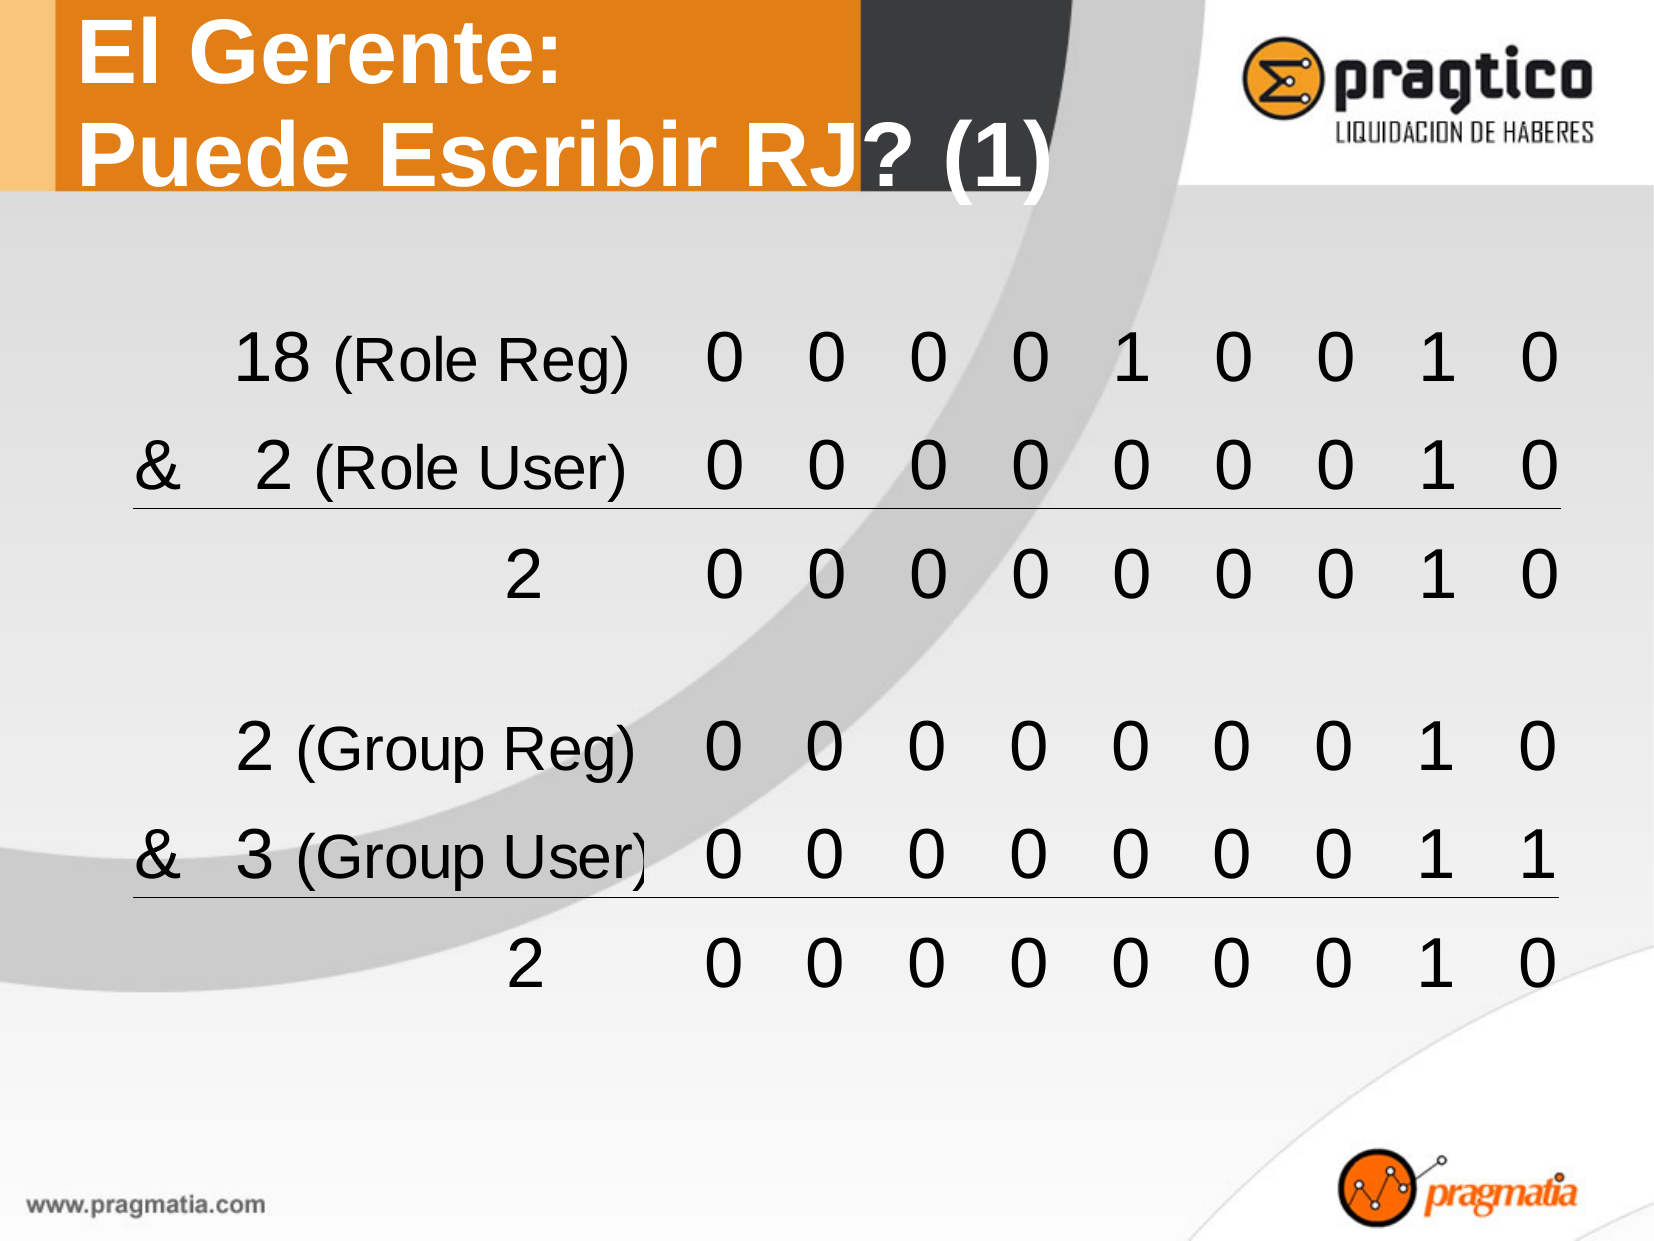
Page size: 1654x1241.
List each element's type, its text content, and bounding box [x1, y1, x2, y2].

picture [0, 0, 1654, 1241]
chart [132, 290, 1654, 1117]
title El Gerente: Puede Escribir RJ? (1) [76, 0, 1565, 208]
